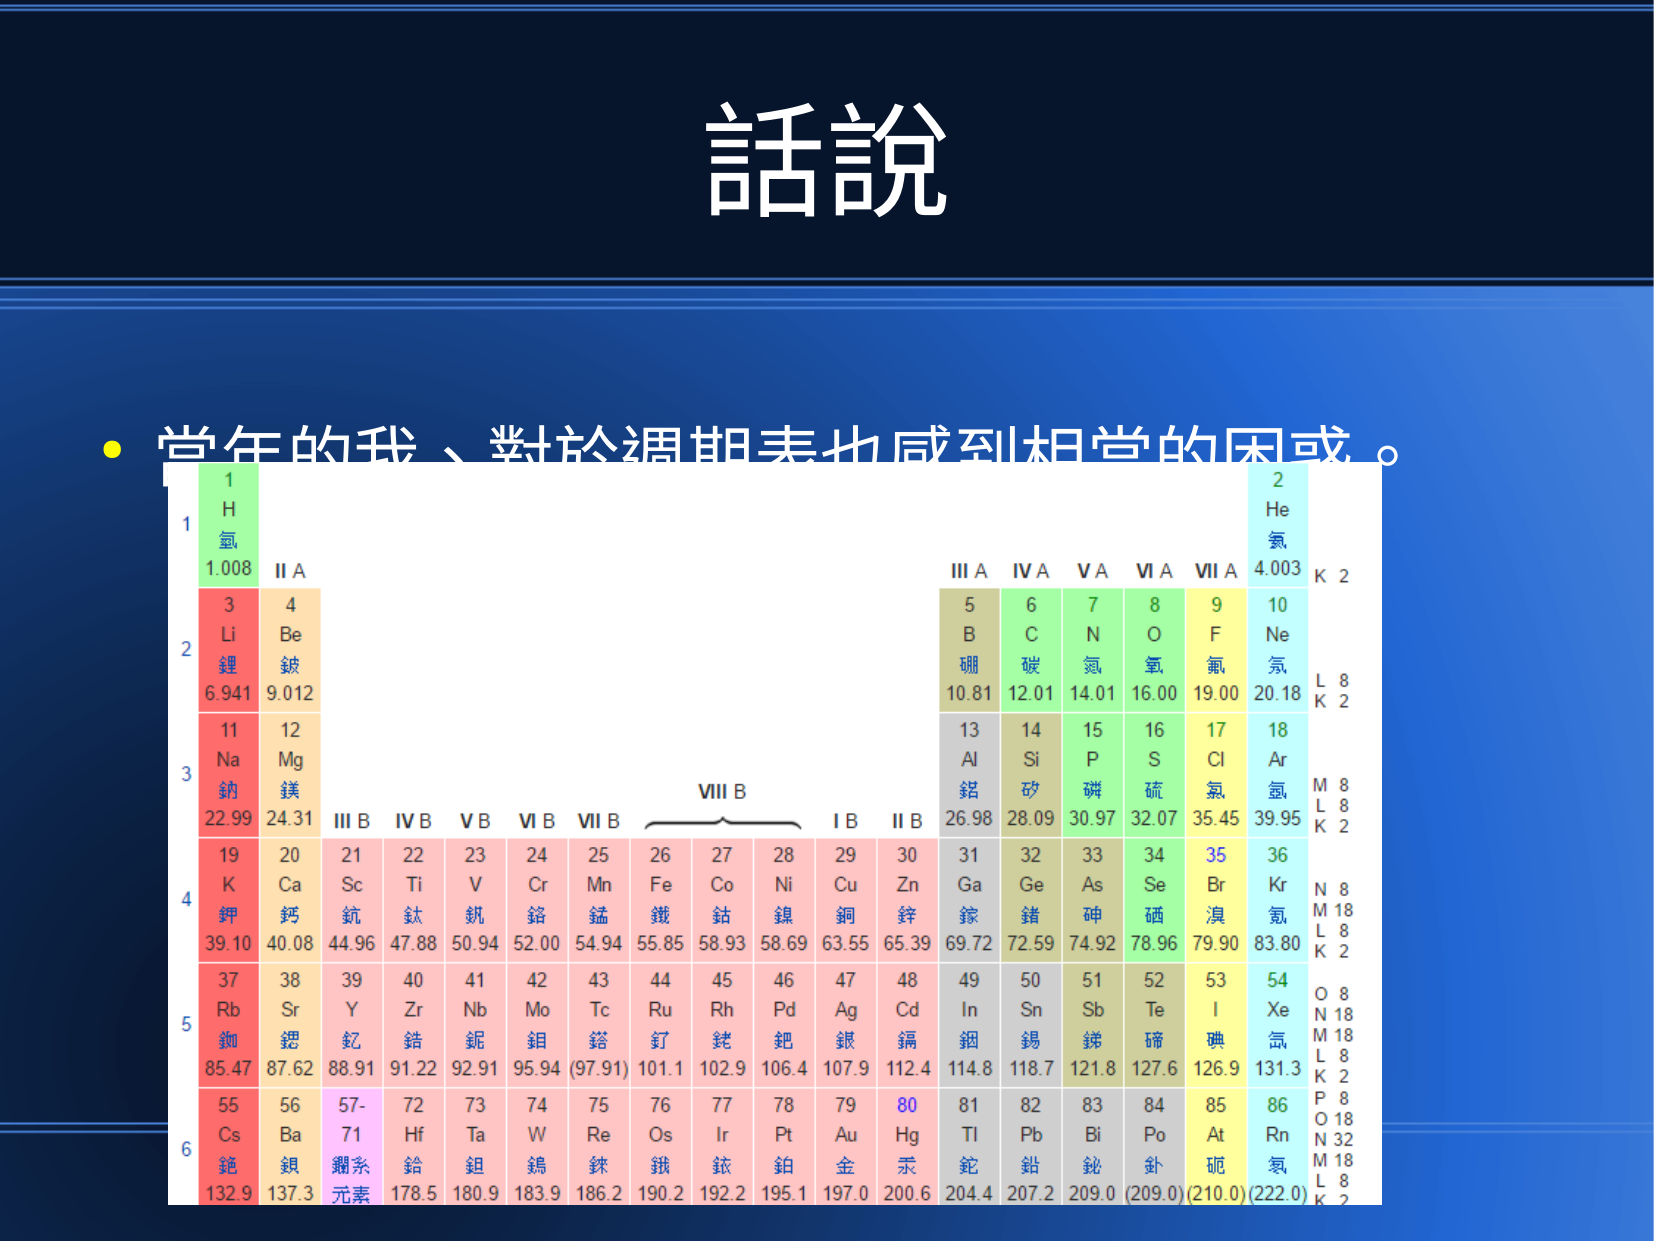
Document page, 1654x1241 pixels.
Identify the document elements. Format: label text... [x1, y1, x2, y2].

picture [0, 0, 1654, 1241]
title 話說 [82, 49, 1571, 257]
list 當年的我、對於週期表也感到相當的困惑。 [82, 355, 1571, 1241]
picture [168, 462, 1382, 1205]
